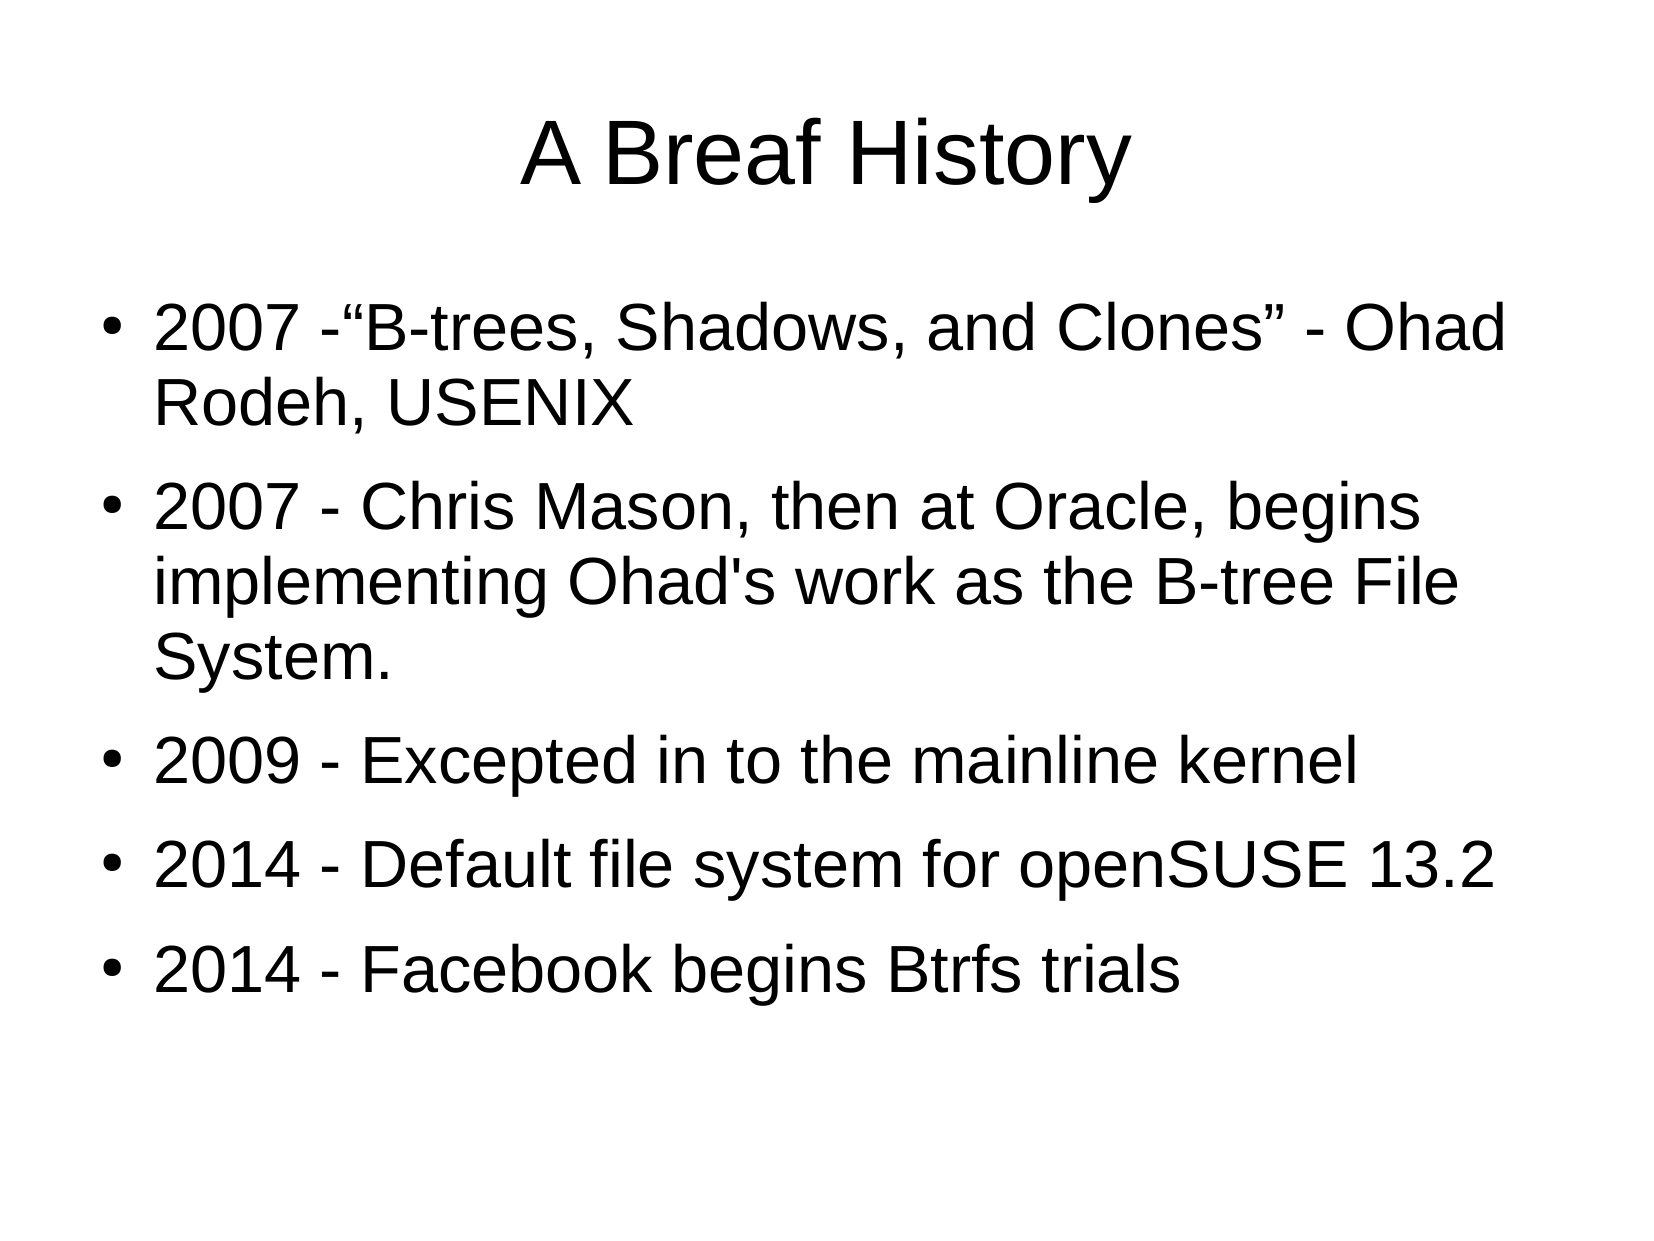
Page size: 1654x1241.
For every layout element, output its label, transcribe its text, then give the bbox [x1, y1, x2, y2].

title A Breaf History [82, 49, 1571, 257]
list 2007 -“B-trees, Shadows, and Clones” - Ohad Rodeh, USENIX 2007 - Chris Mason, then at Oracle, begins implementing Ohad's work as the B-tree File System. 2009 - Excepted in to the mainline kernel 2014 - Default file system for openSUSE 13.2 2014 - Facebook begins Btrfs trials [82, 290, 1571, 1010]
